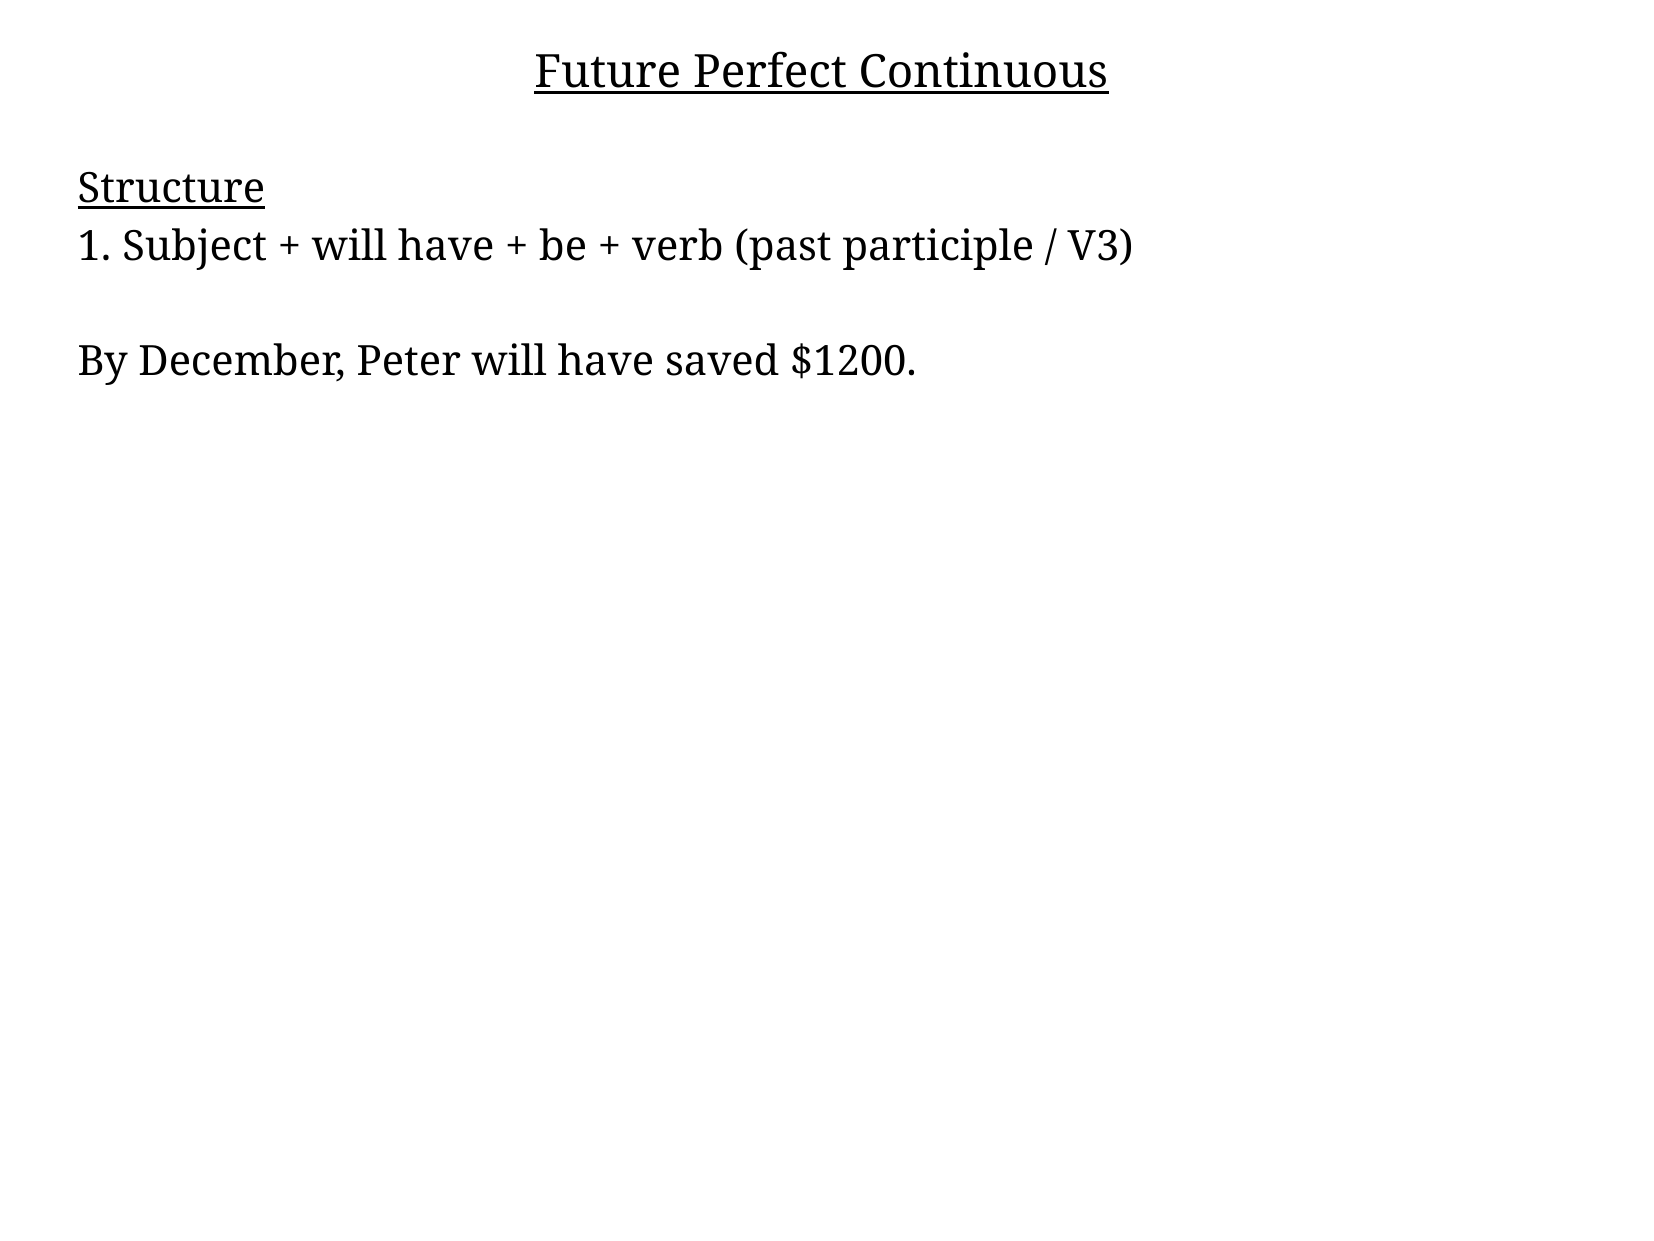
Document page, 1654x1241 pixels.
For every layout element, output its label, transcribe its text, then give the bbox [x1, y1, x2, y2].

text_box Future Perfect Continuous Structure 1. Subject + will have + be + verb (past participle / V3) By December, Peter will have saved $1200. [77, 31, 1566, 1140]
